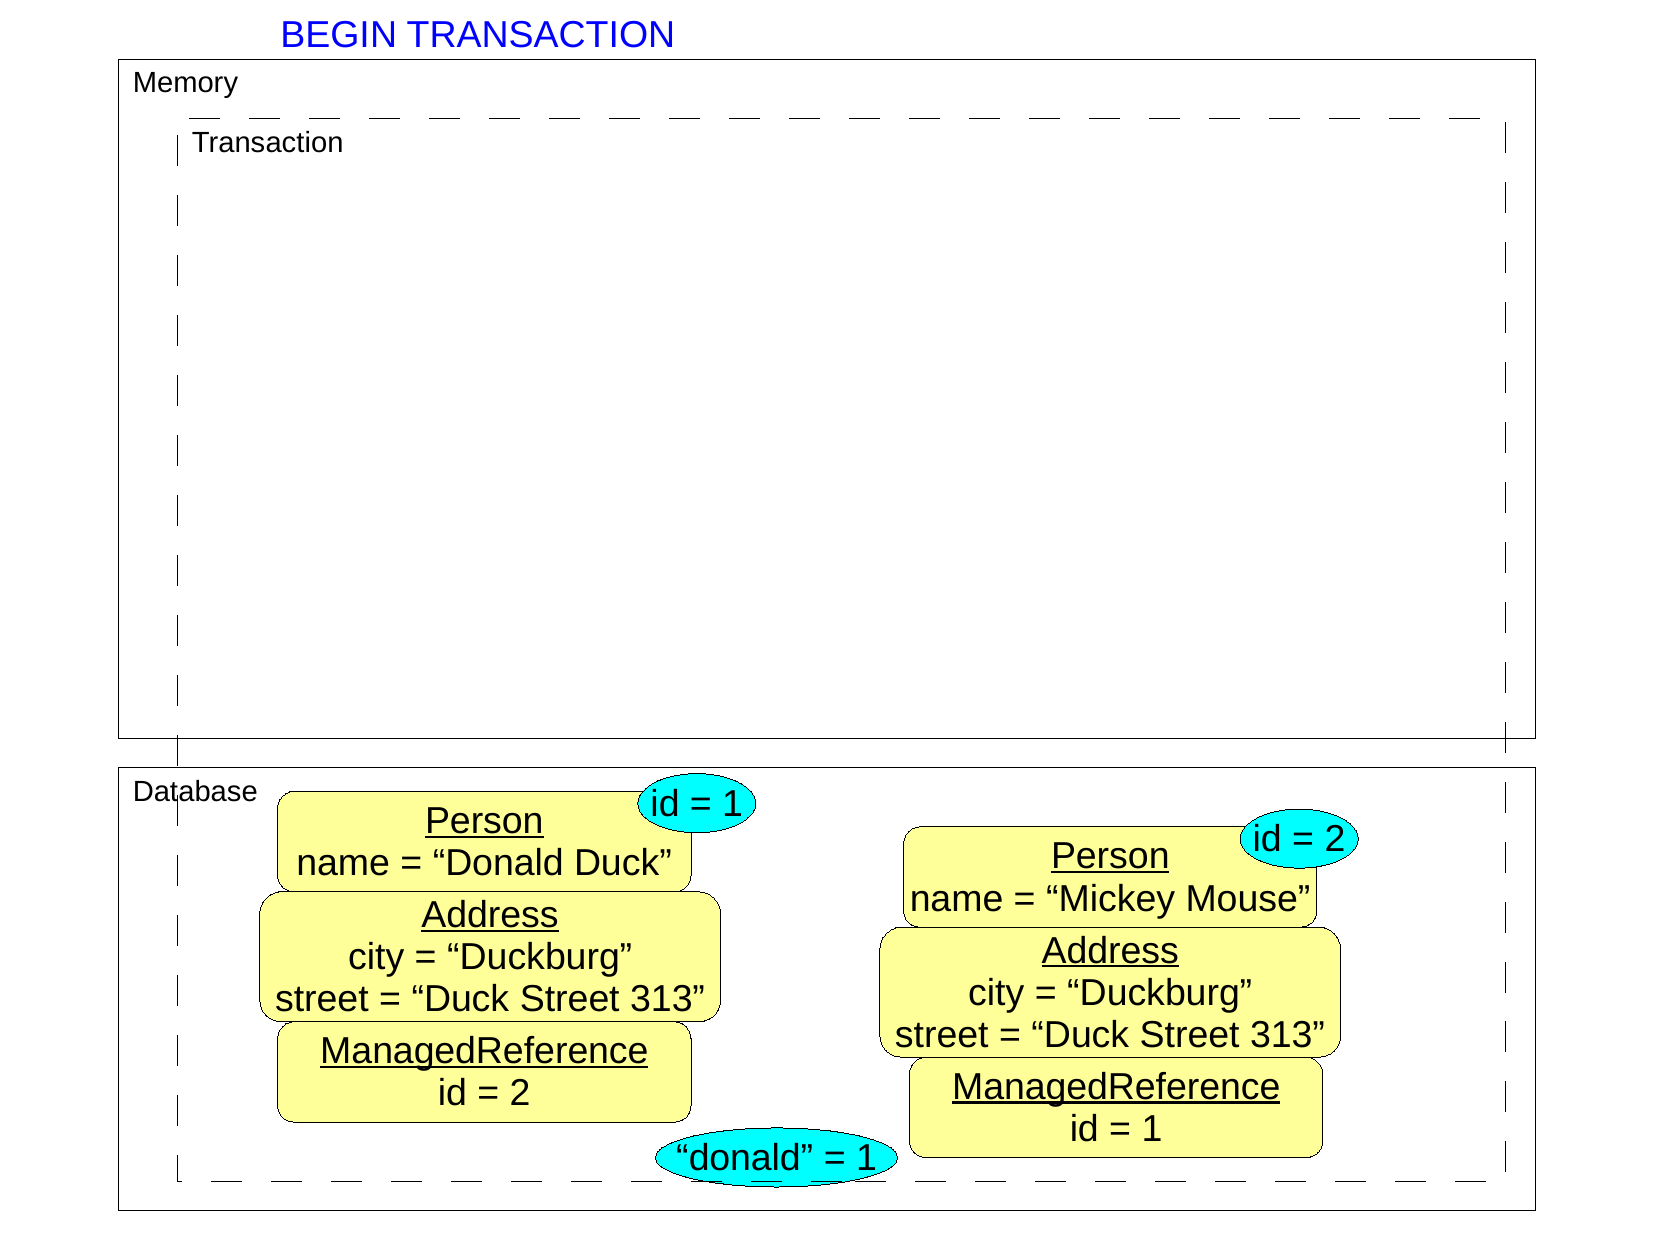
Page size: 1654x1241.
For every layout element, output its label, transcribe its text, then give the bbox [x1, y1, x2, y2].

text_box BEGIN TRANSACTION [265, 6, 1536, 64]
text_box Database [118, 767, 1536, 1211]
text_box “donald” = 1 [709, 1182, 845, 1188]
text_box Memory [118, 59, 1536, 739]
text_box Transaction [177, 118, 1506, 1182]
